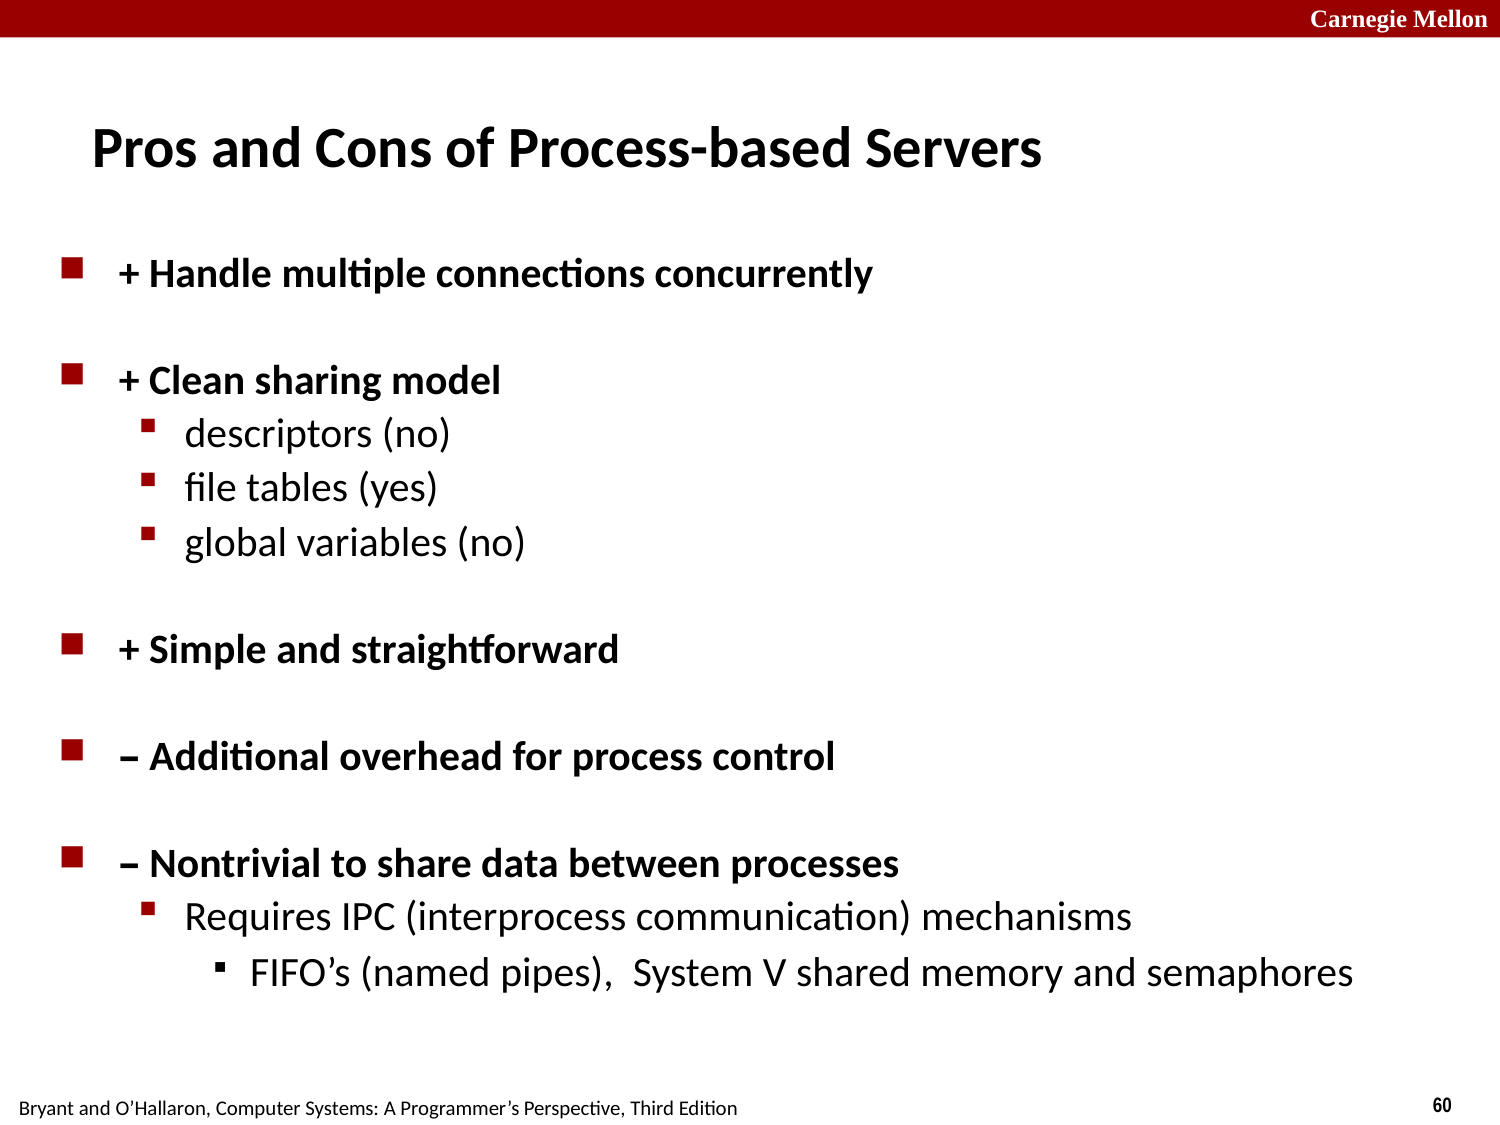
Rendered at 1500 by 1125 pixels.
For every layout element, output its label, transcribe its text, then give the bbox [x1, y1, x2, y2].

title Pros and Cons of Process-based Servers [77, 58, 1493, 230]
list + Handle multiple connections concurrently + Clean sharing model descriptors (no) file tables (yes) global variables (no) + Simple and straightforward – Additional overhead for process control – Nontrivial to share data between processes Requires IPC (interprocess communication) mechanisms FIFO’s (named pipes), System V shared memory and semaphores [47, 246, 1481, 1052]
